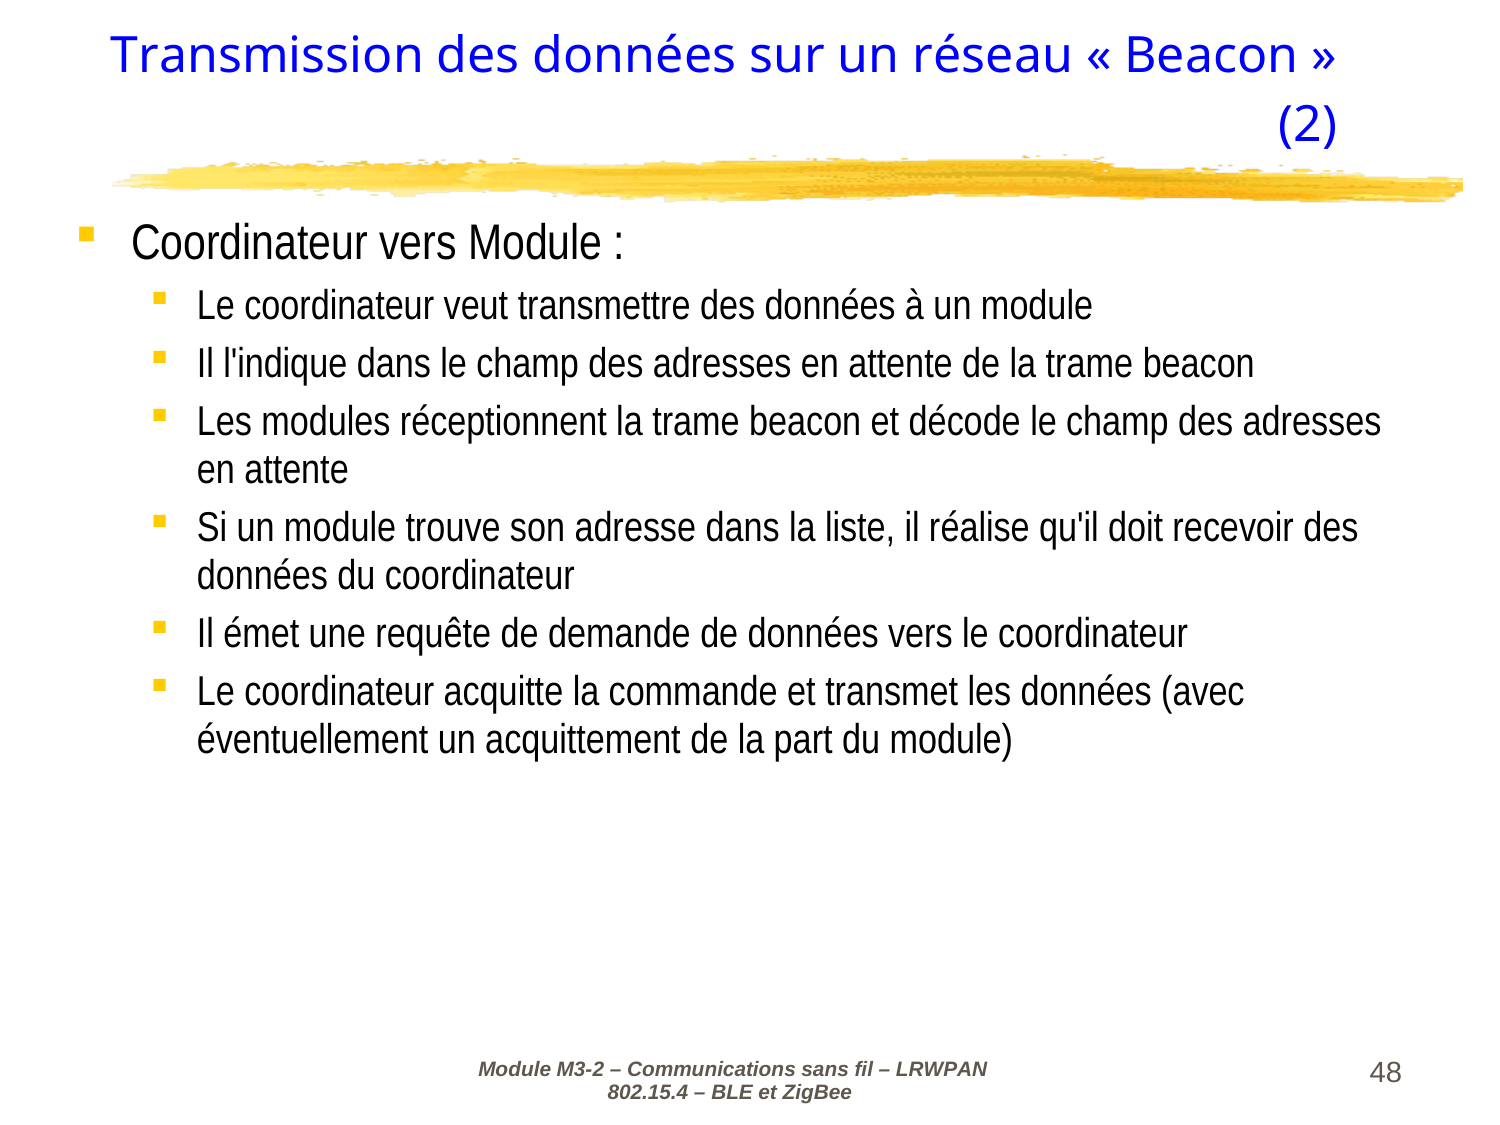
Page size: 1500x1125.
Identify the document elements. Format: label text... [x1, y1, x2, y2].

picture [112, 149, 1463, 213]
list Coordinateur vers Module : Le coordinateur veut transmettre des données à un module Il l'indique dans le champ des adresses en attente de la trame beacon Les modules réceptionnent la trame beacon et décode le champ des adresses en attente Si un module trouve son adresse dans la liste, il réalise qu'il doit recevoir des données du coordinateur Il émet une requête de demande de données vers le coordinateur Le coordinateur acquitte la commande et transmet les données (avec éventuellement un acquittement de la part du module) [74, 212, 1417, 767]
title Transmission des données sur un réseau « Beacon » (2) [62, 28, 1338, 146]
